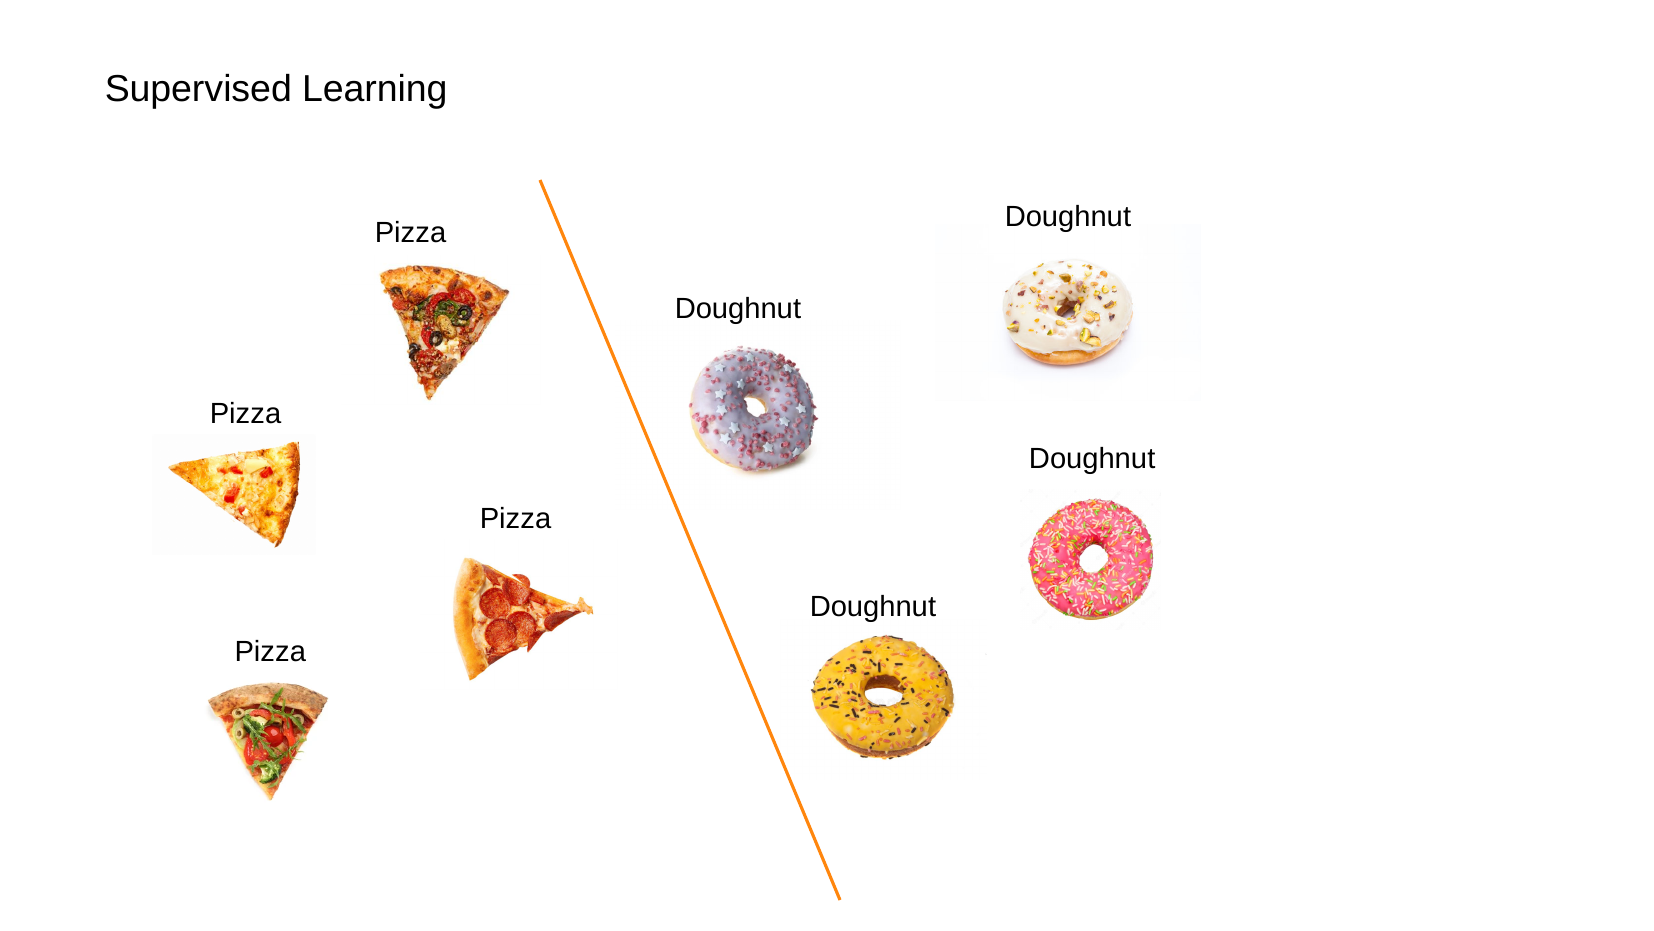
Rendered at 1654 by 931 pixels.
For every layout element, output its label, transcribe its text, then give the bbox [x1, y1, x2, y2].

text_box Pizza [219, 627, 355, 676]
text_box Doughnut [990, 192, 1161, 241]
text_box Doughnut [660, 285, 831, 333]
picture [420, 539, 618, 691]
picture [780, 763, 788, 781]
text_box Pizza [195, 390, 331, 438]
picture [780, 619, 987, 781]
text_box Pizza [465, 495, 601, 543]
text_box Supervised Learning [90, 60, 586, 117]
text_box Doughnut [1014, 435, 1186, 483]
text_box Pizza [360, 208, 496, 256]
text_box Doughnut [795, 582, 966, 631]
picture [152, 434, 316, 556]
picture [615, 320, 901, 511]
picture [615, 367, 675, 511]
picture [341, 255, 541, 406]
picture [180, 660, 355, 811]
picture [935, 224, 1201, 401]
picture [1020, 489, 1161, 631]
